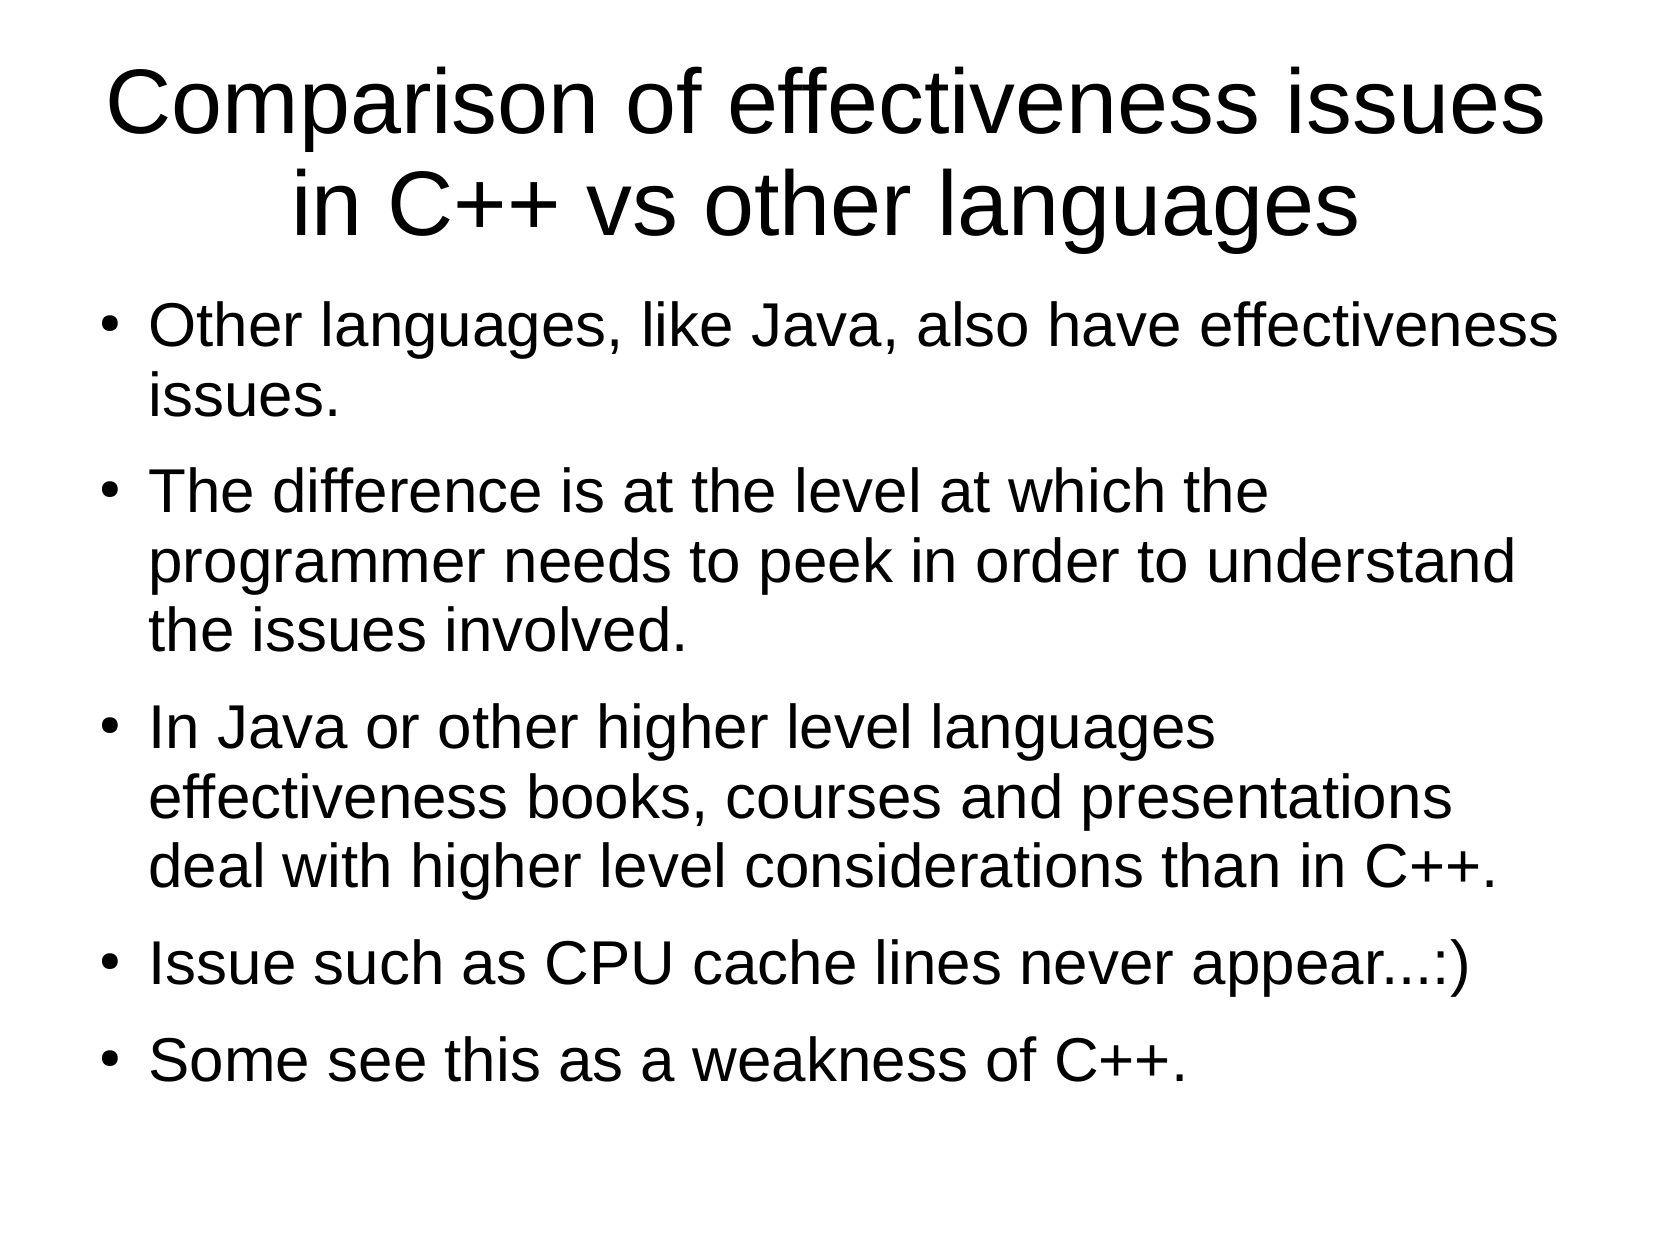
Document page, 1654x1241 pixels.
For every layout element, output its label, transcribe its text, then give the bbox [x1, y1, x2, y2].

list Other languages, like Java, also have effectiveness issues. The difference is at the level at which the programmer needs to peek in order to understand the issues involved. In Java or other higher level languages effectiveness books, courses and presentations deal with higher level considerations than in C++. Issue such as CPU cache lines never appear...:) Some see this as a weakness of C++. [82, 290, 1571, 1109]
title Comparison of effectiveness issues in C++ vs other languages [82, 49, 1571, 257]
